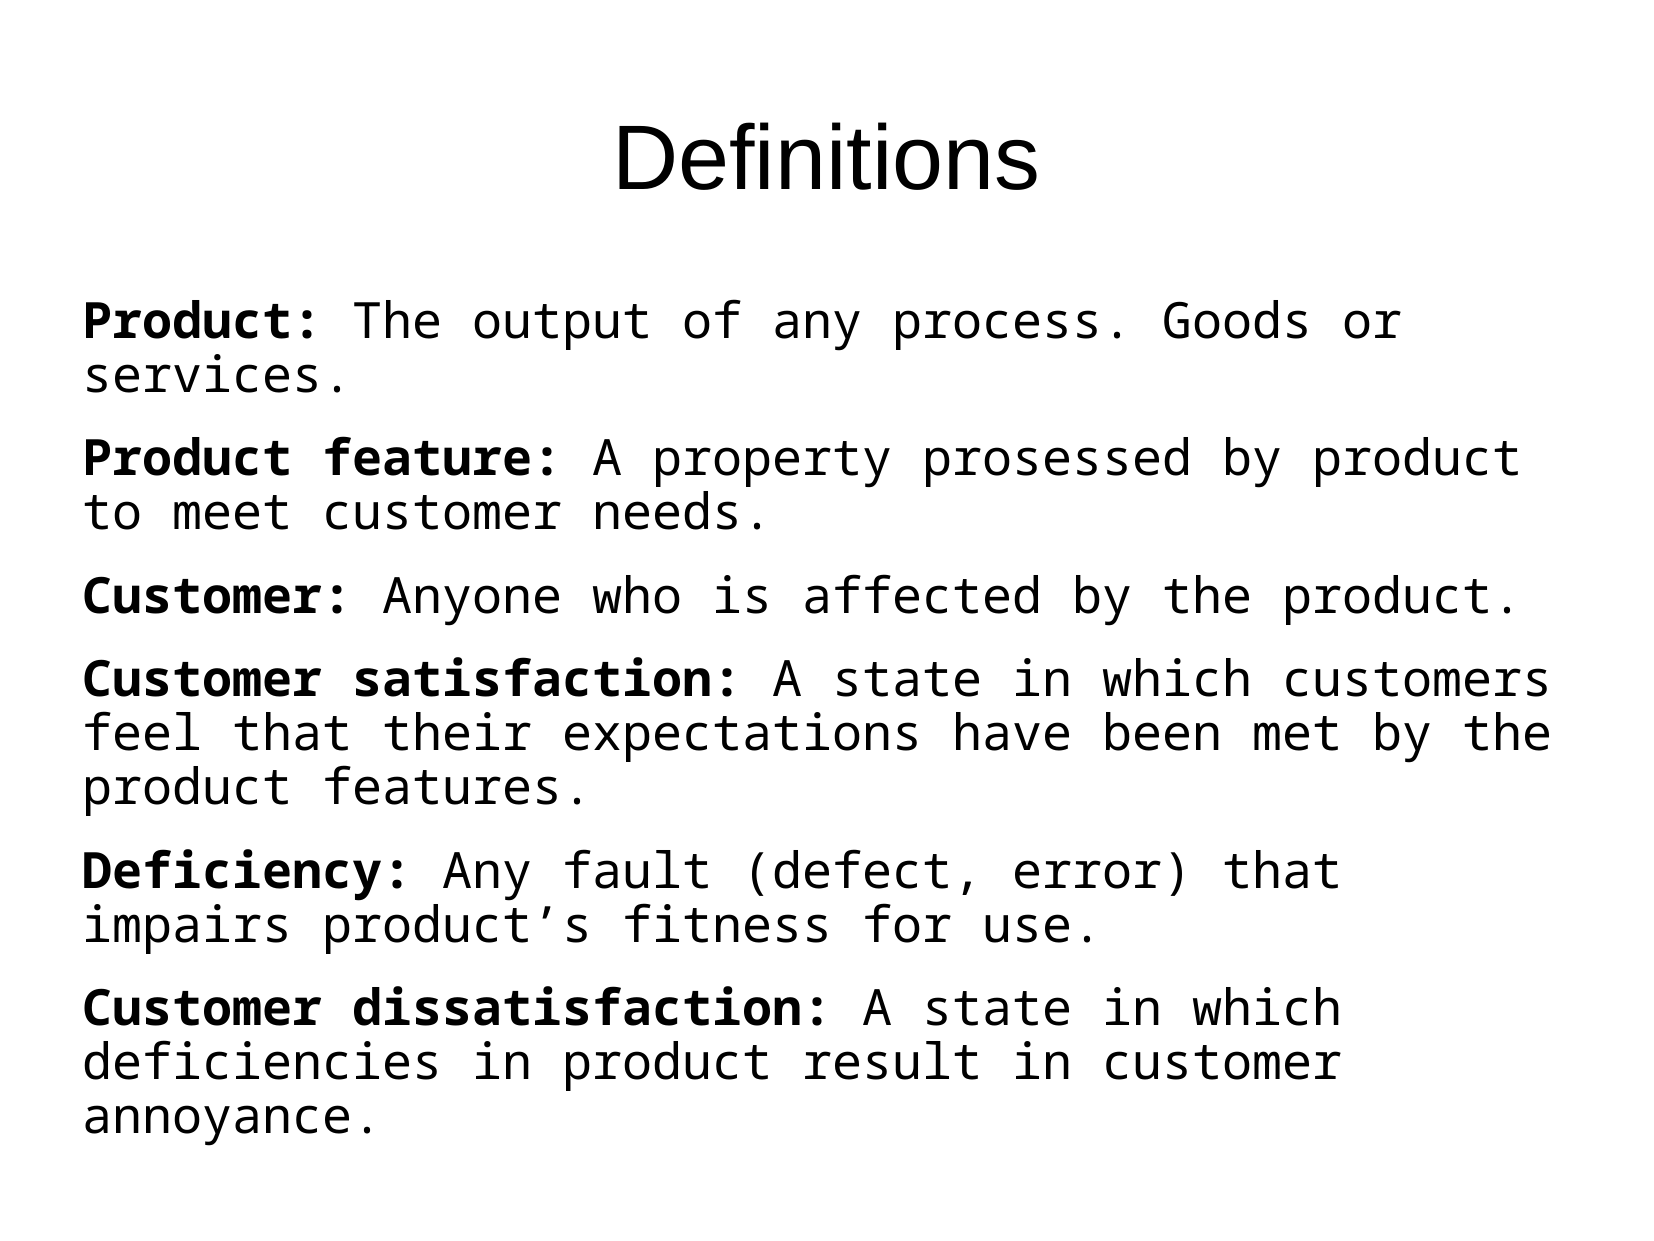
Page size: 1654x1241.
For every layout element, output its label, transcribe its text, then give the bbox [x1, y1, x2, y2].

list Product: The output of any process. Goods or services. Product feature: A property prosessed by product to meet customer needs. Customer: Anyone who is affected by the product. Customer satisfaction: A state in which customers feel that their expectations have been met by the product features. Deficiency: Any fault (defect, error) that impairs product’s fitness for use. Customer dissatisfaction: A state in which deficiencies in product result in customer annoyance. [82, 295, 1571, 1207]
title Definitions [82, 49, 1571, 257]
